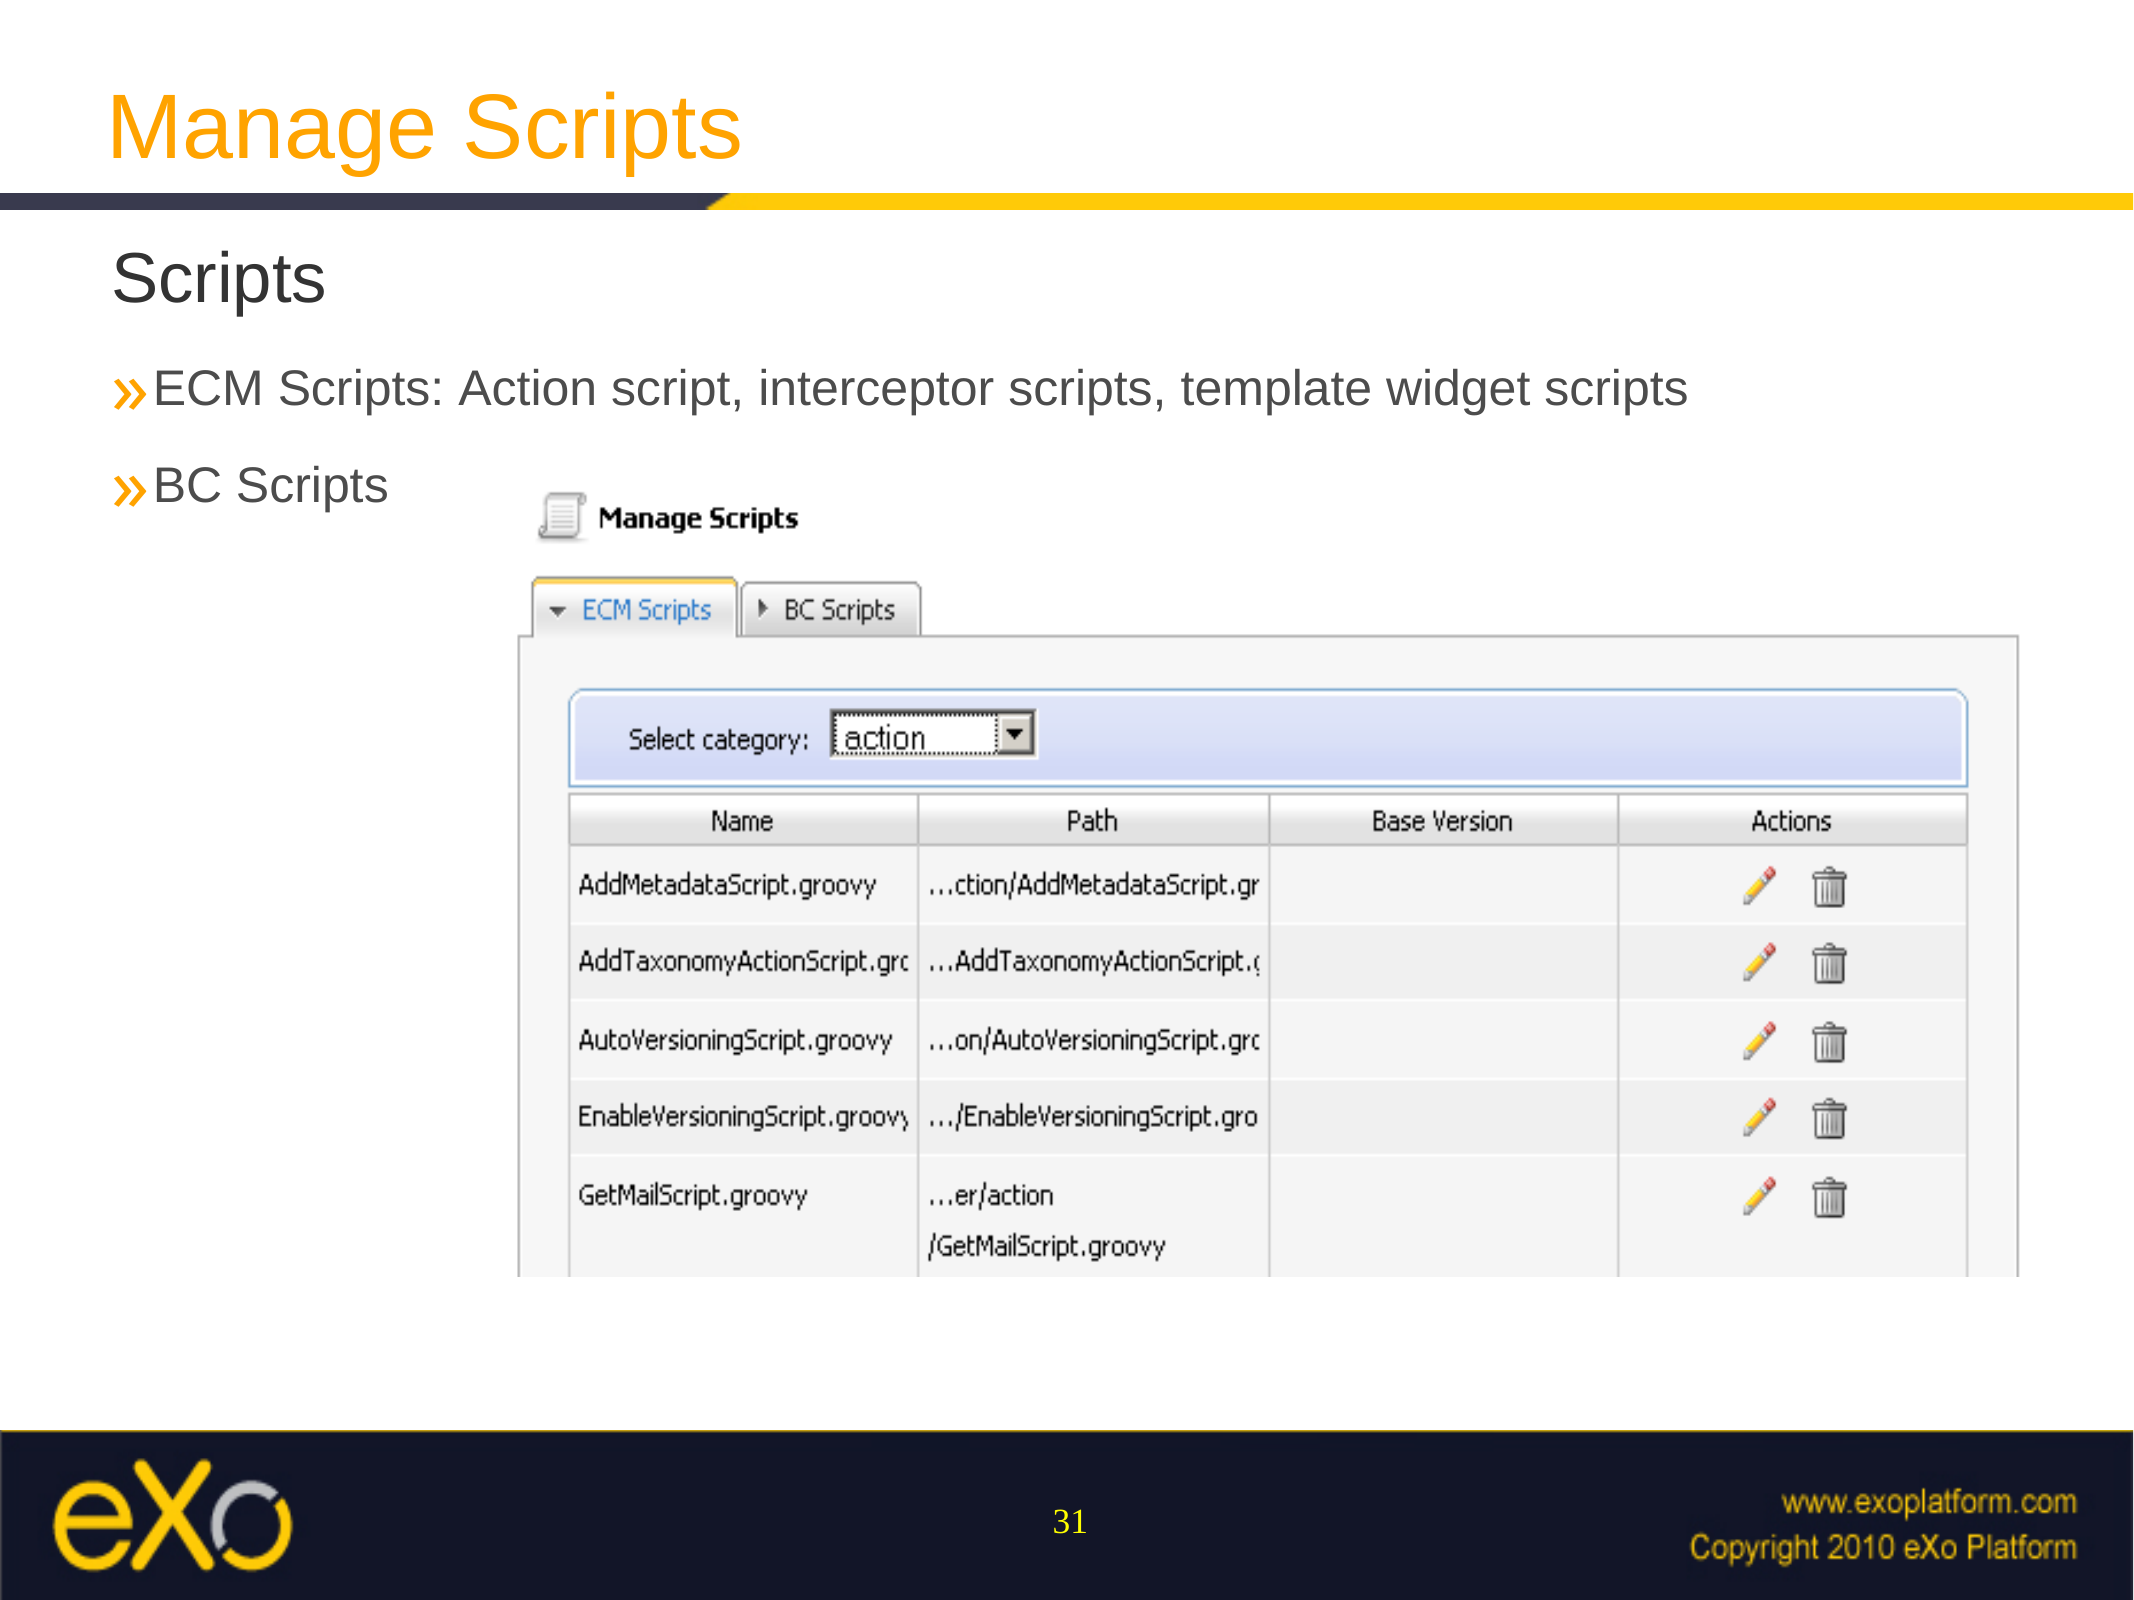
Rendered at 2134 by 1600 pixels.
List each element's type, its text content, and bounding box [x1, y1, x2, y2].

text_box Scripts ECM Scripts: Action script, interceptor scripts, template widget scripts BC Scripts [110, 240, 2031, 1390]
text_box Manage Scripts [106, 63, 2027, 194]
picture [0, 193, 2134, 210]
picture [0, 1430, 2134, 1600]
picture [516, 483, 2031, 1277]
